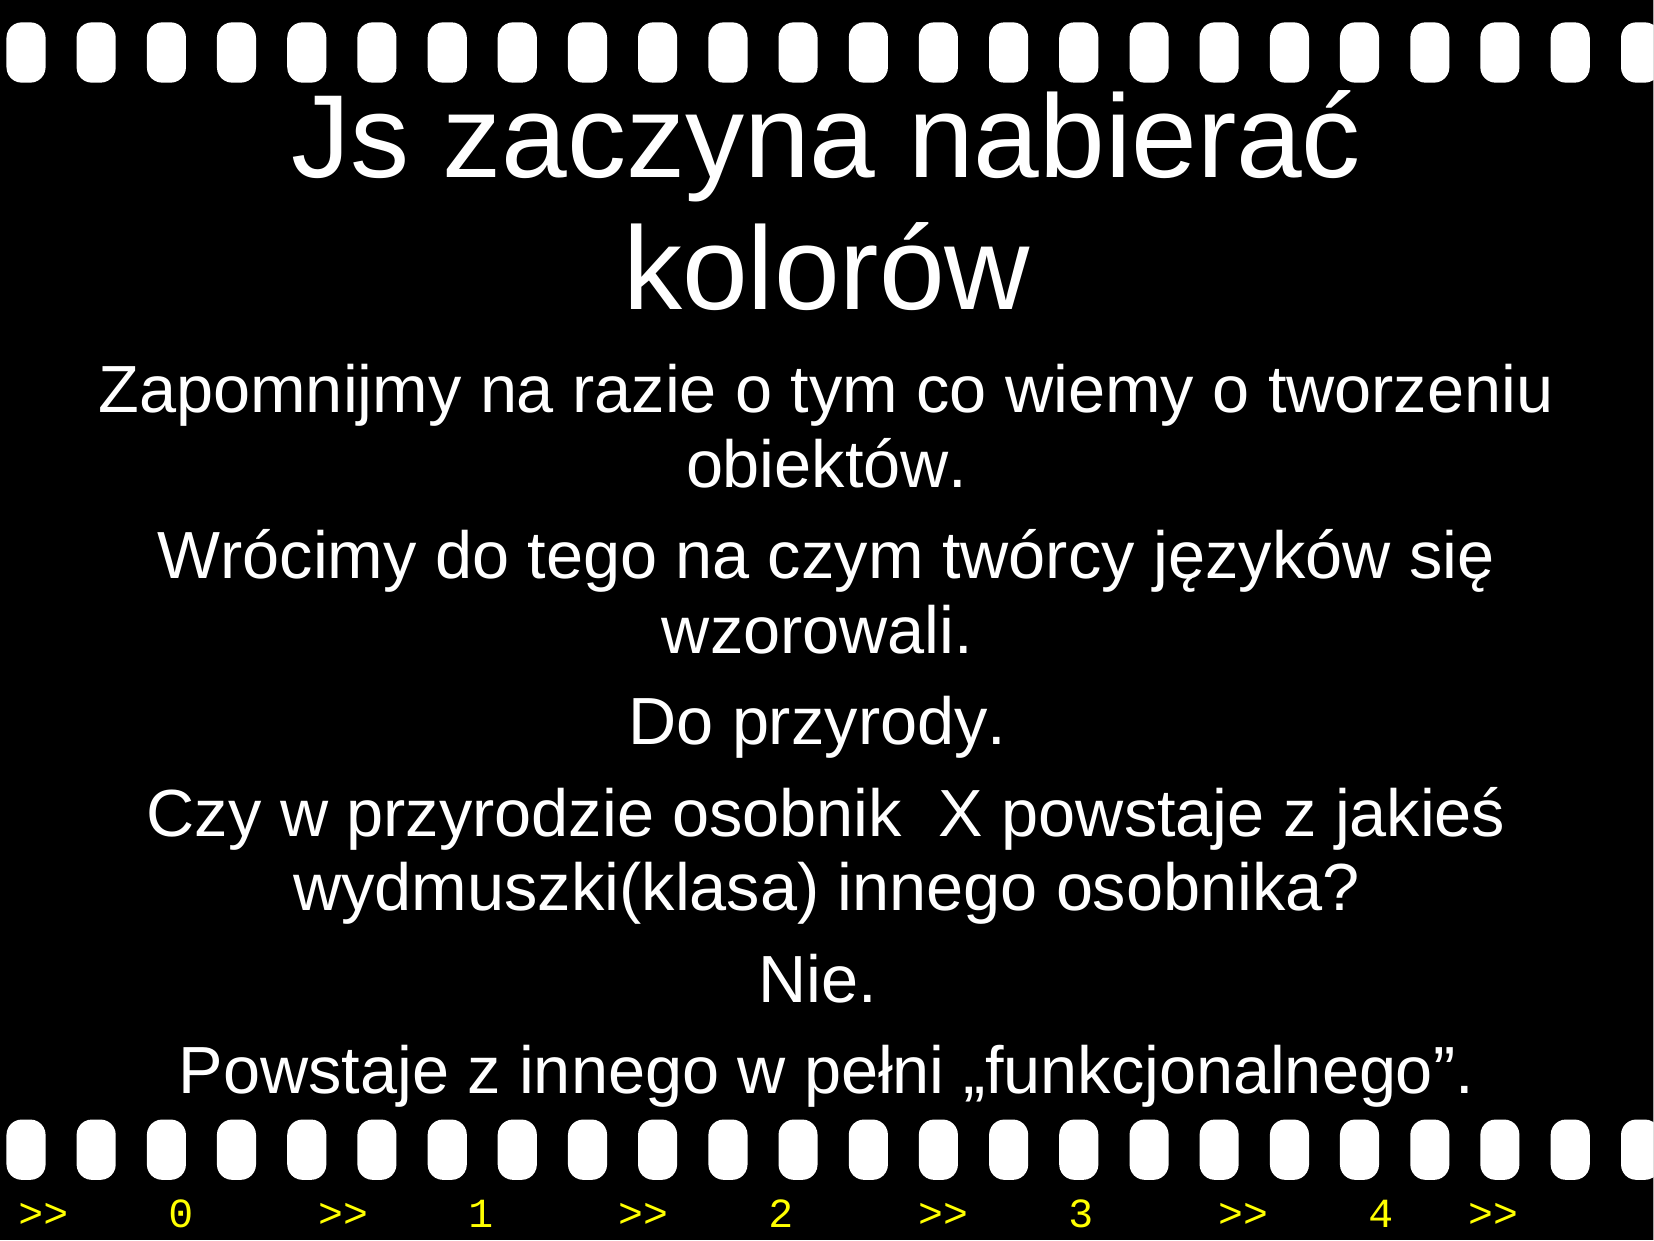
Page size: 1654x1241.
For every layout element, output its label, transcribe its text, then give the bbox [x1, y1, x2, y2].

title Js zaczyna nabierać kolorów [82, 70, 1571, 320]
subtitle Zapomnijmy na razie o tym co wiemy o tworzeniu obiektów. Wrócimy do tego na czym twórcy języków się wzorowali. Do przyrody. Czy w przyrodzie osobnik X powstaje z jakieś wydmuszki(klasa) innego osobnika? Nie. Powstaje z innego w pełni „funkcjonalnego”. [82, 320, 1571, 1140]
